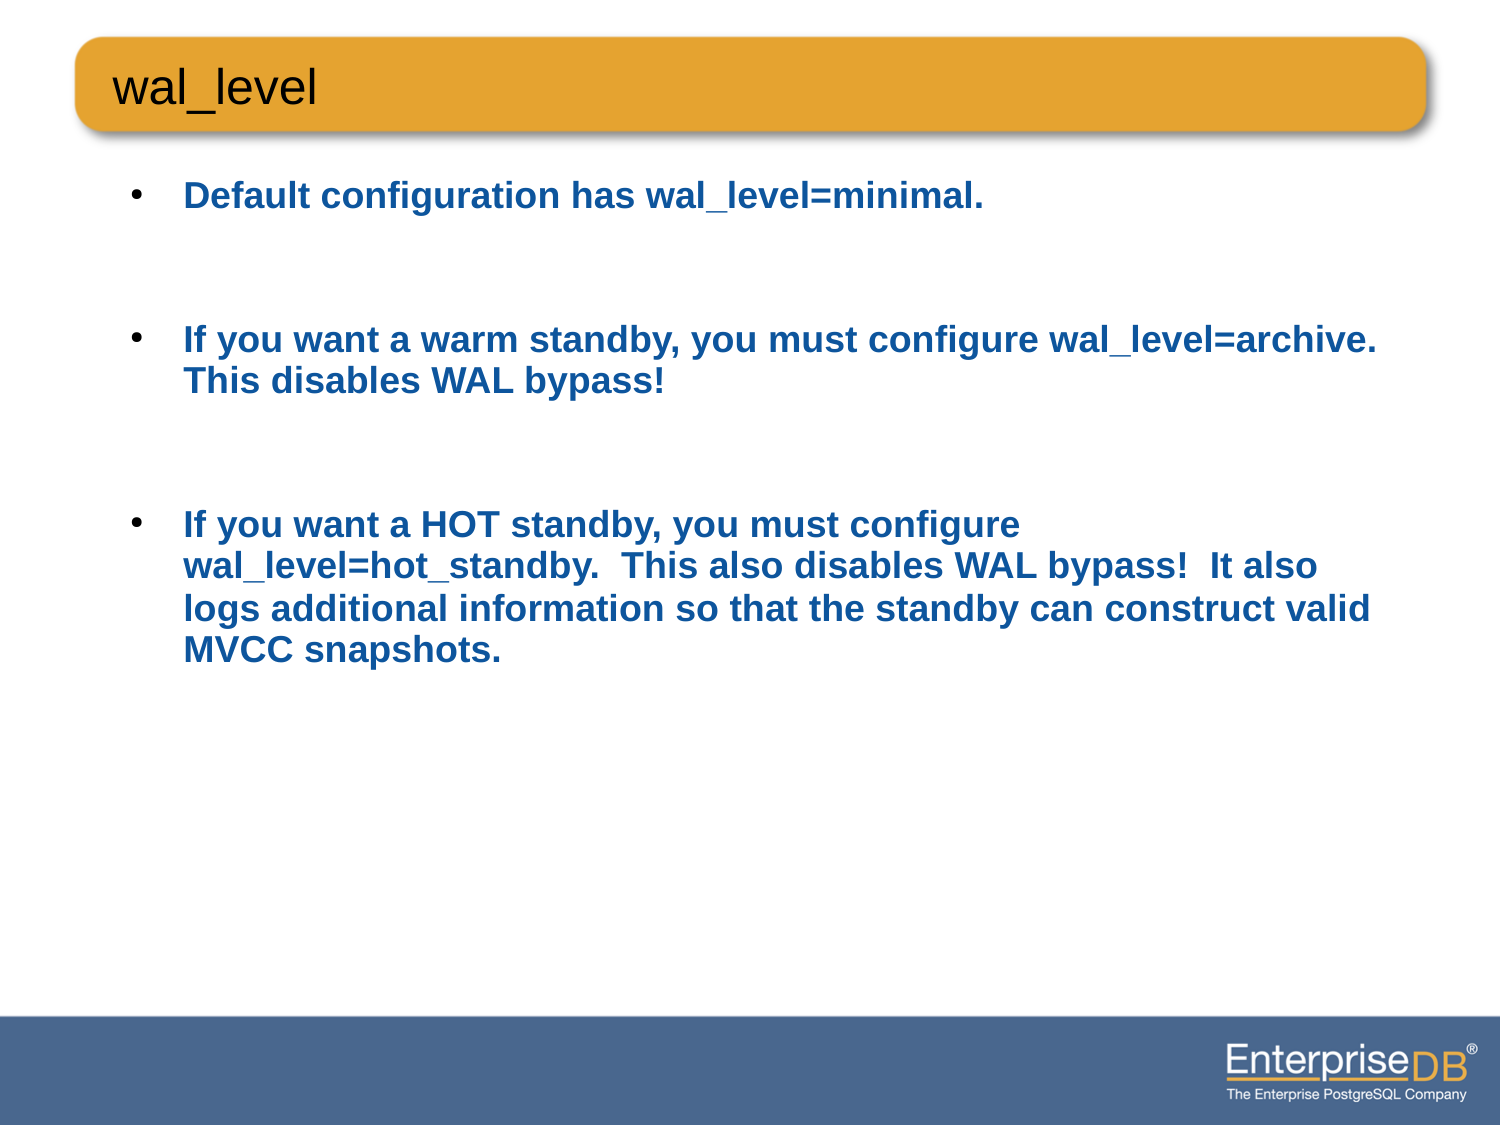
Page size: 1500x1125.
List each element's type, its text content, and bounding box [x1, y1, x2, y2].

list Default configuration has wal_level=minimal. If you want a warm standby, you must configure wal_level=archive. This disables WAL bypass! If you want a HOT standby, you must configure wal_level=hot_standby. This also disables WAL bypass! It also logs additional information so that the standby can construct valid MVCC snapshots. [112, 174, 1388, 948]
title wal_level [112, 37, 1388, 138]
picture [0, 0, 1500, 1125]
